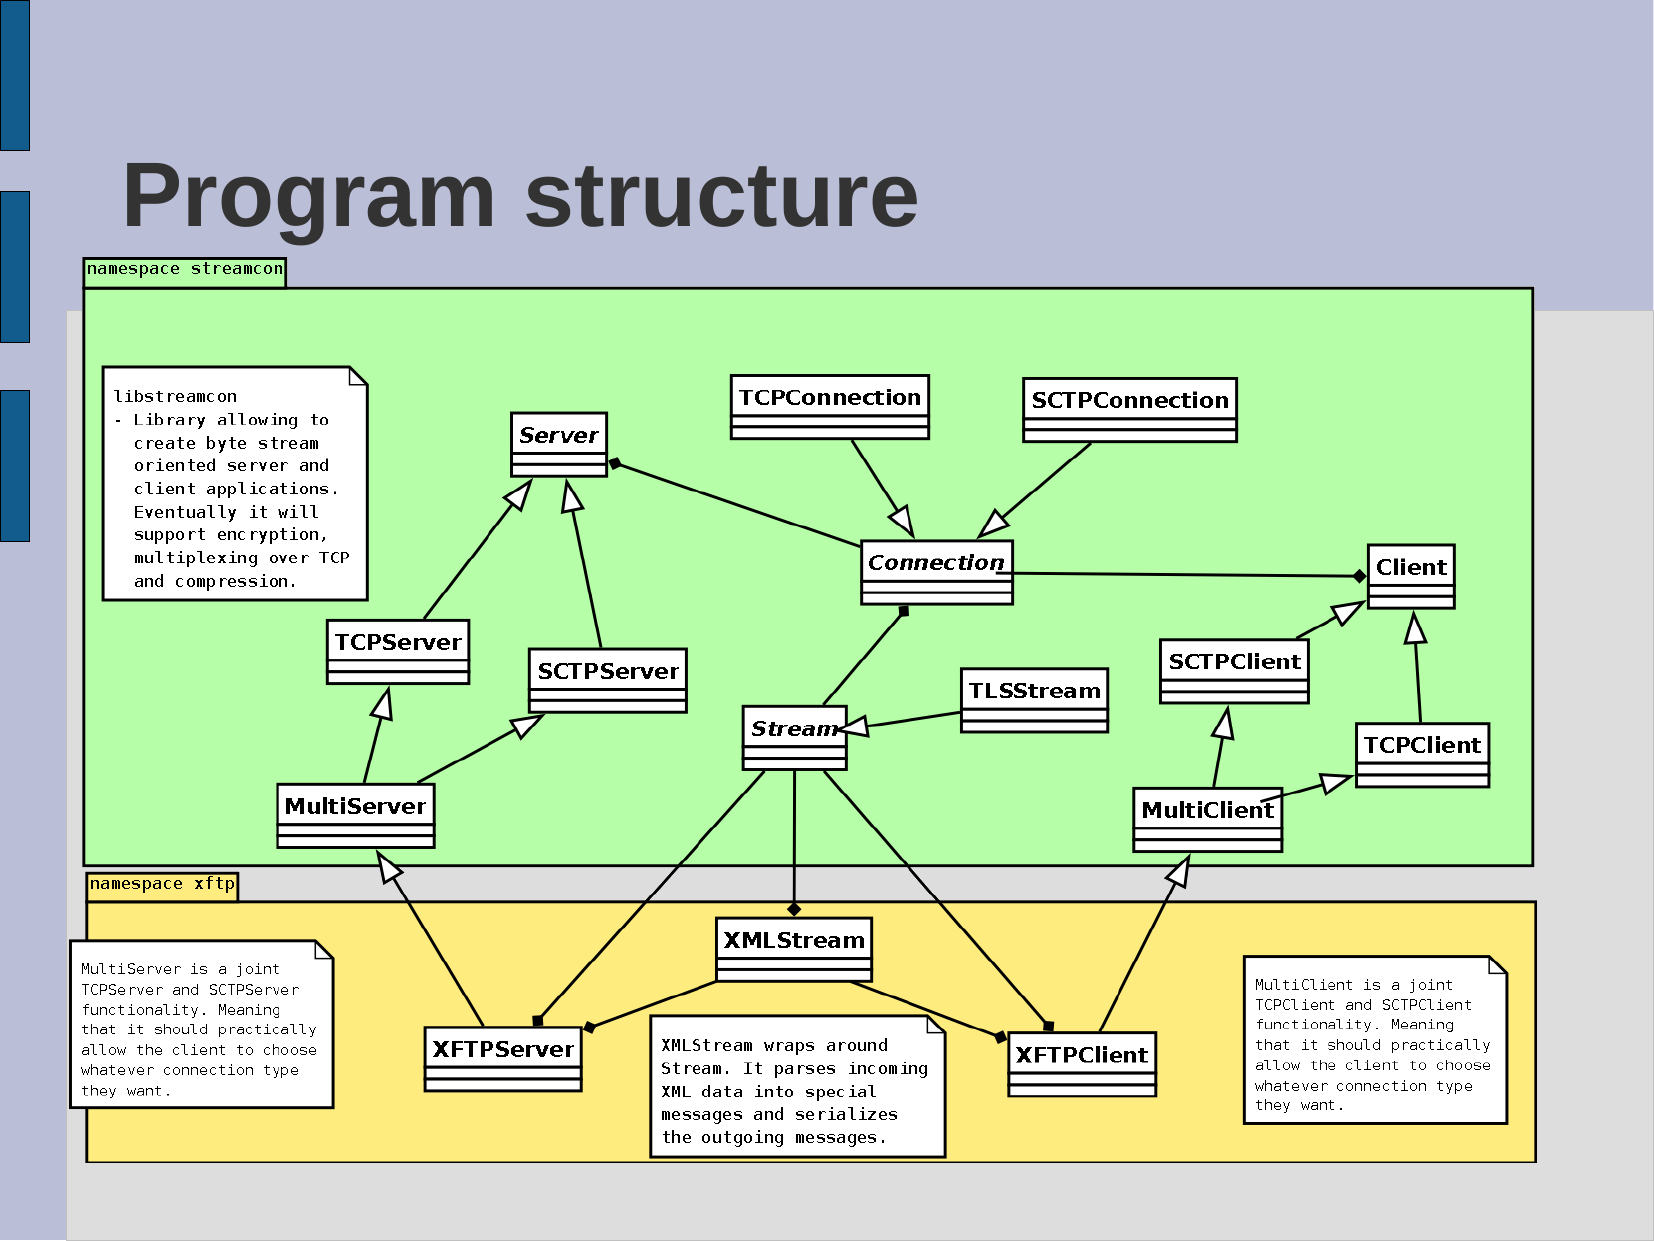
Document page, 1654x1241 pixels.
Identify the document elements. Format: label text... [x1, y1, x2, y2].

title Program structure [121, 91, 1534, 257]
picture [69, 257, 1538, 1163]
